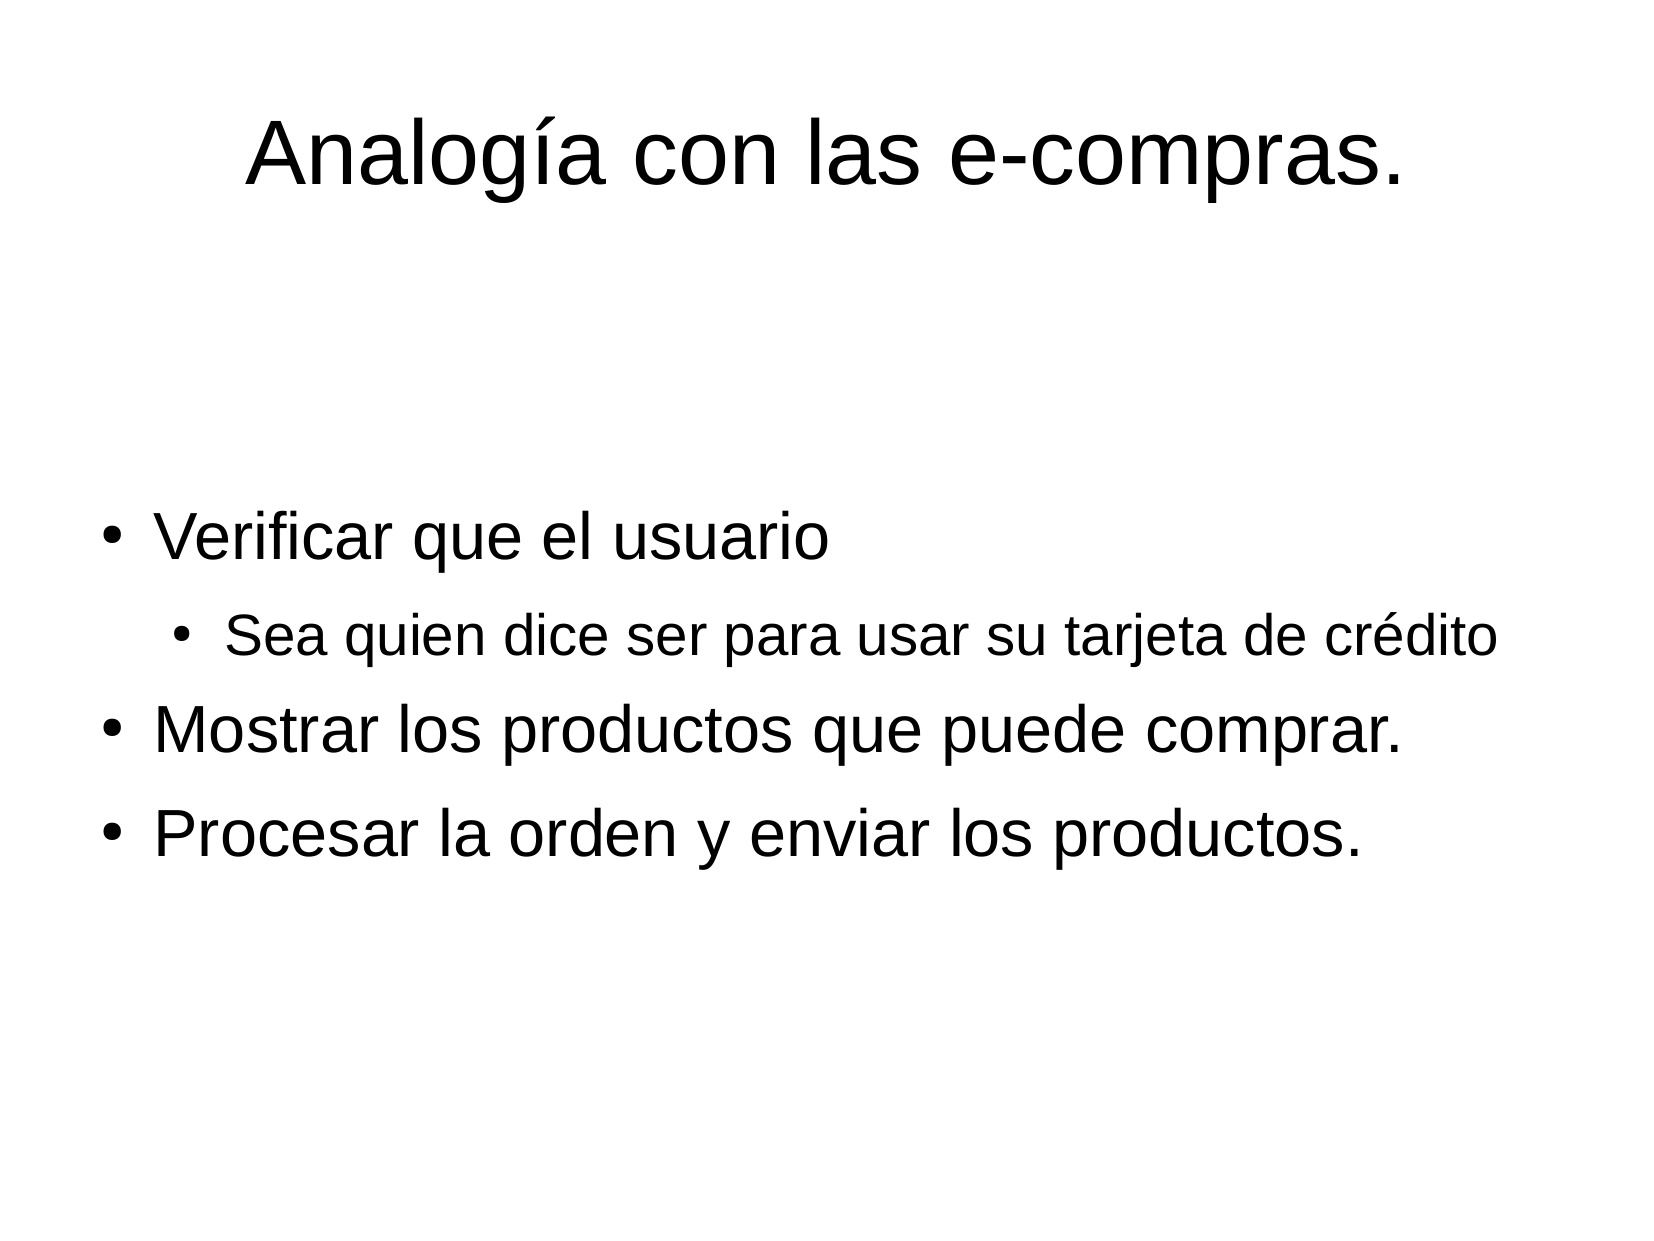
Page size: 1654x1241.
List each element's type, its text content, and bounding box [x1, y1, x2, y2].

list Verificar que el usuario Sea quien dice ser para usar su tarjeta de crédito Mostrar los productos que puede comprar. Procesar la orden y enviar los productos. [82, 290, 1571, 1109]
title Analogía con las e-compras. [82, 49, 1571, 257]
